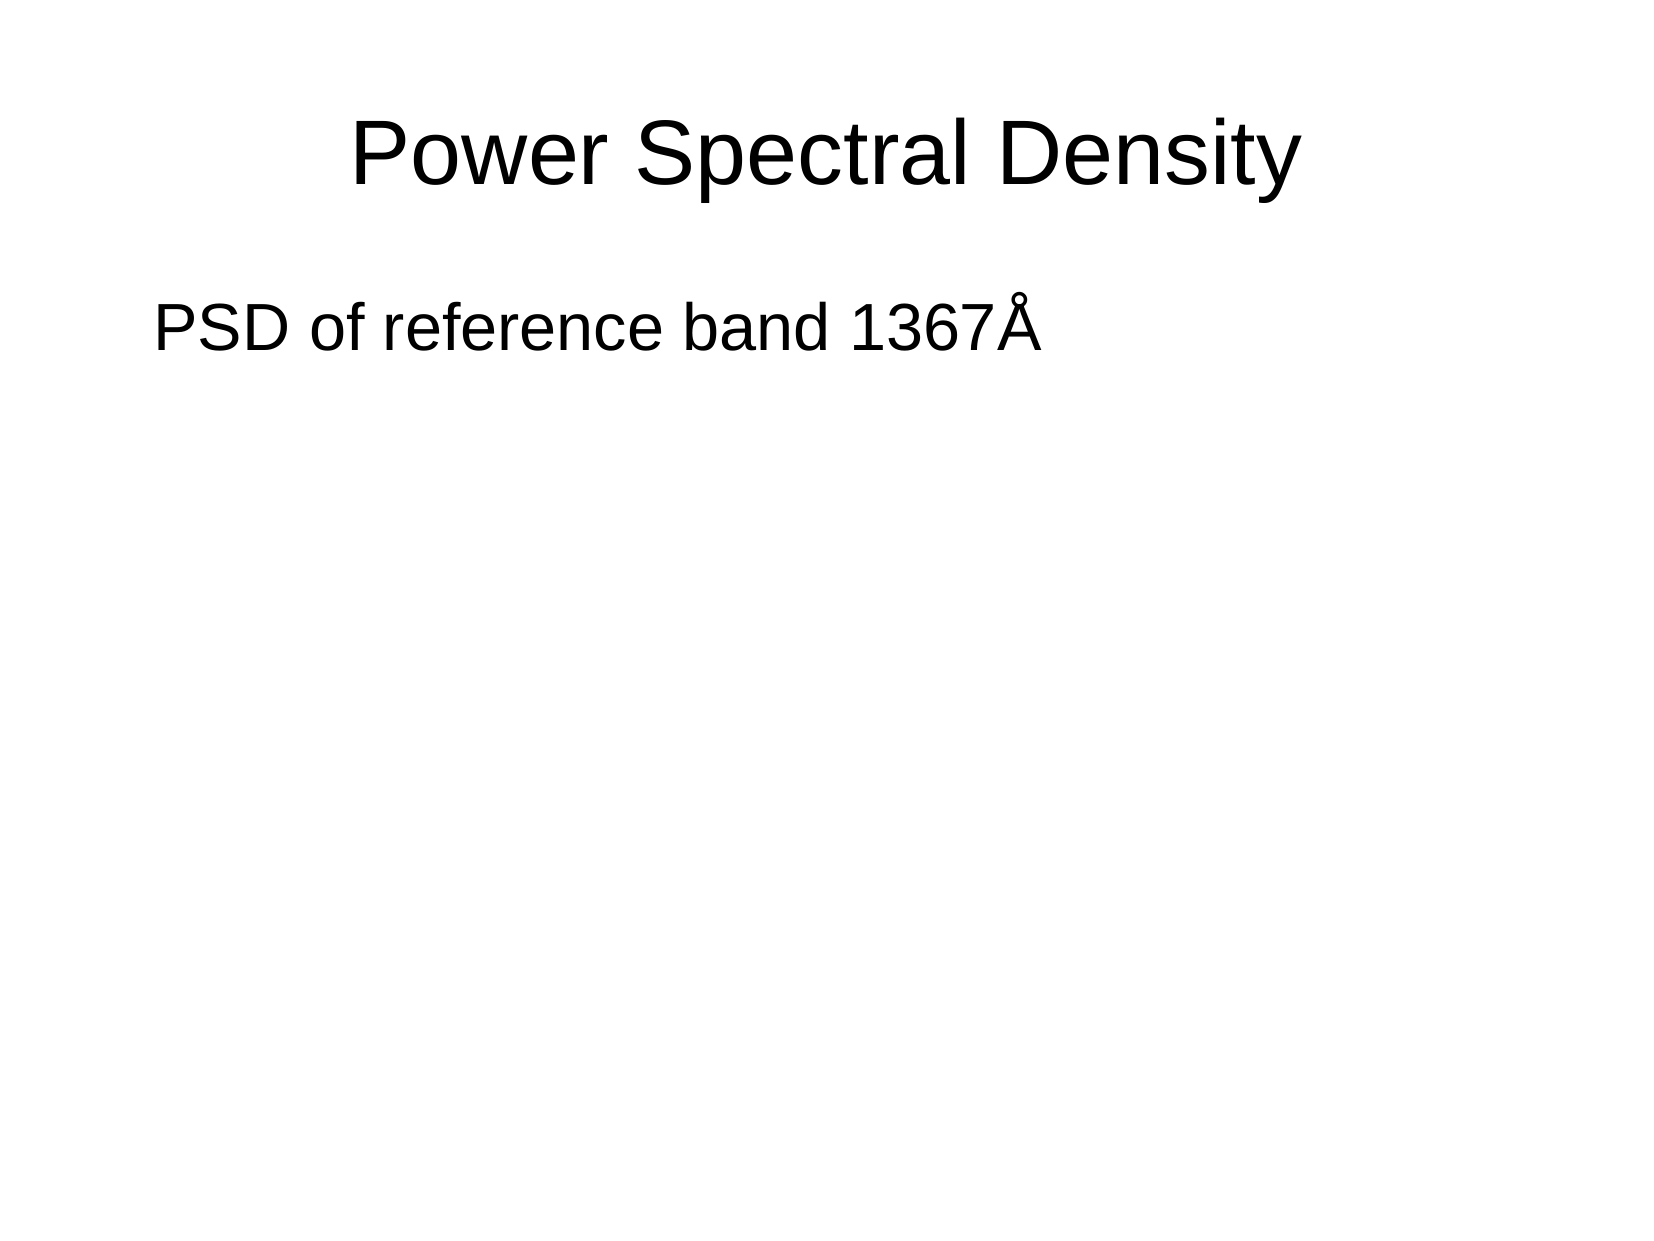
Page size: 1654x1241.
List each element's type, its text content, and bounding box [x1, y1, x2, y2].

list PSD of reference band 1367Å [82, 290, 1571, 1010]
title Power Spectral Density [82, 49, 1571, 257]
